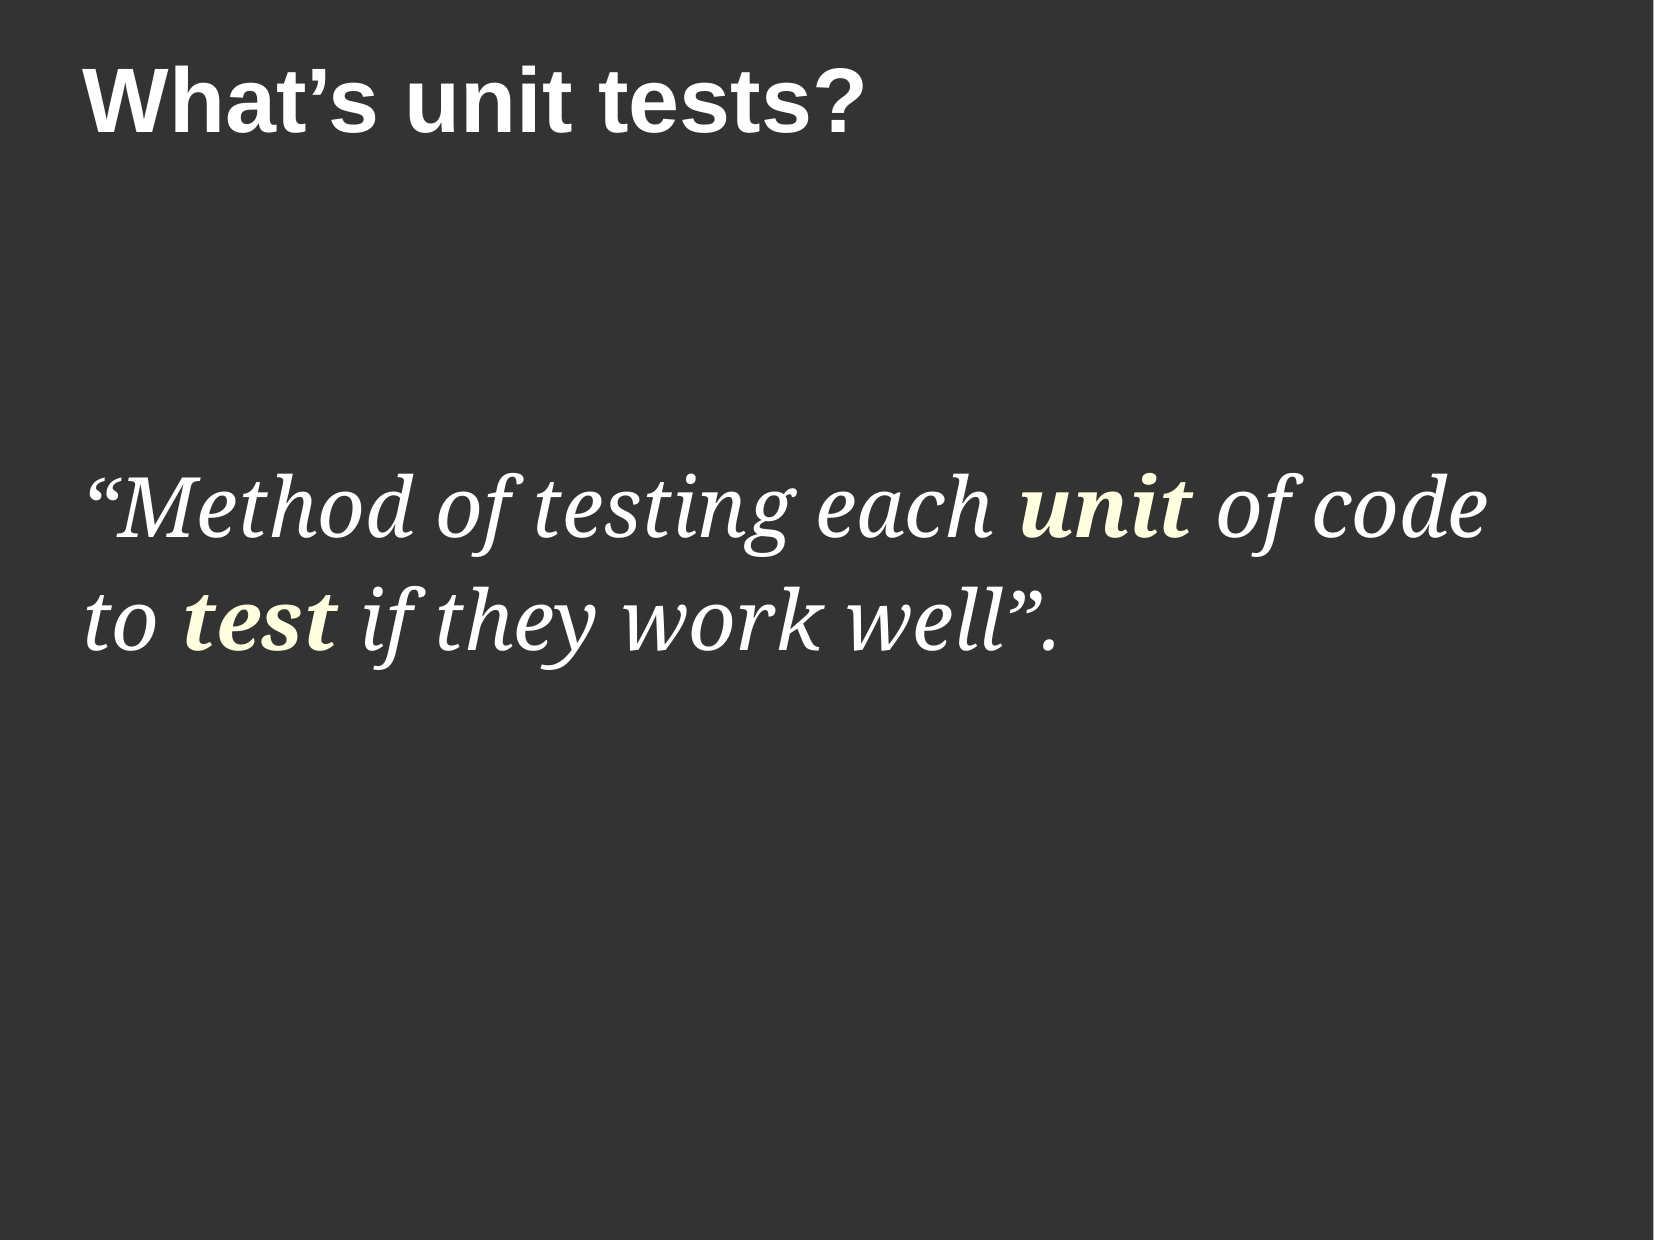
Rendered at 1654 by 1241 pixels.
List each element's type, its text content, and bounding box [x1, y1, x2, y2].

title What’s unit tests? [82, 49, 1571, 257]
title “Method of testing each unit of code to test if they work well”. [81, 448, 1570, 656]
